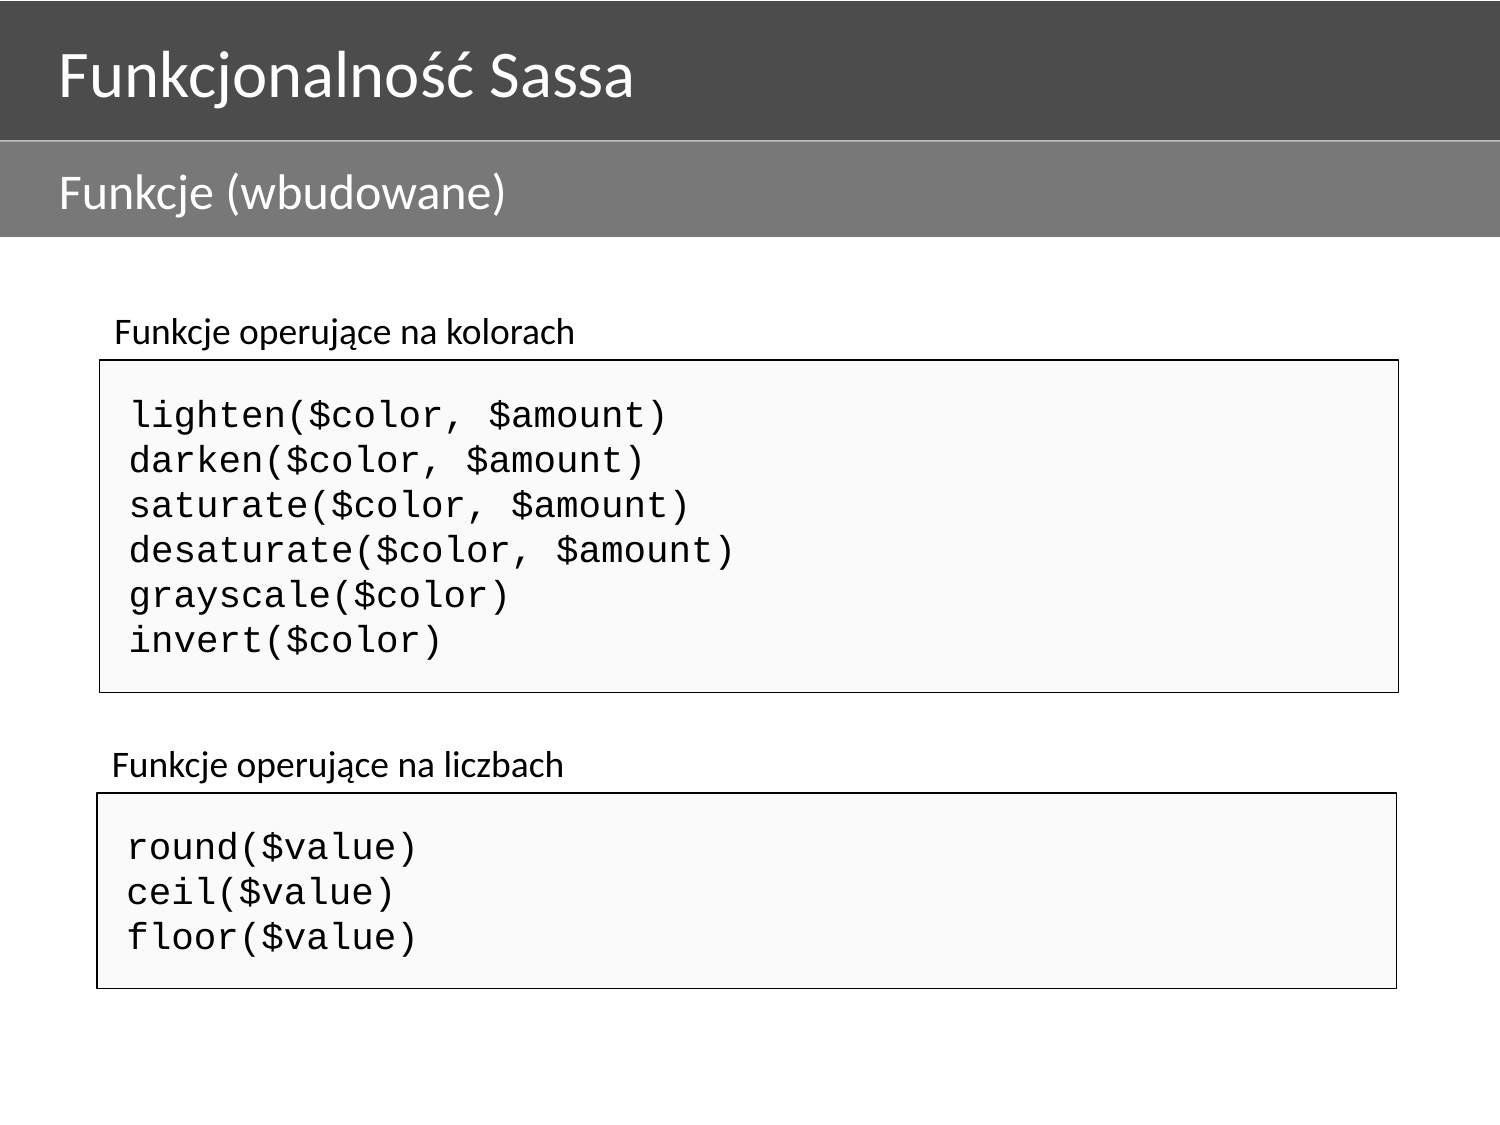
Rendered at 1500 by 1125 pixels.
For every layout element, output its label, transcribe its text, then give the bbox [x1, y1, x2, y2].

text_box round($value) ceil($value) floor($value) [96, 792, 1397, 989]
text_box Funkcje operujące na liczbach [96, 732, 889, 793]
text_box Funkcjonalność Sassa [0, 1, 1500, 140]
text_box Funkcje (wbudowane) [0, 141, 1500, 237]
text_box Funkcje operujące na kolorach [99, 299, 891, 361]
text_box lighten($color, $amount) darken($color, $amount) saturate($color, $amount) desaturate($color, $amount) grayscale($color) invert($color) [99, 360, 1399, 693]
